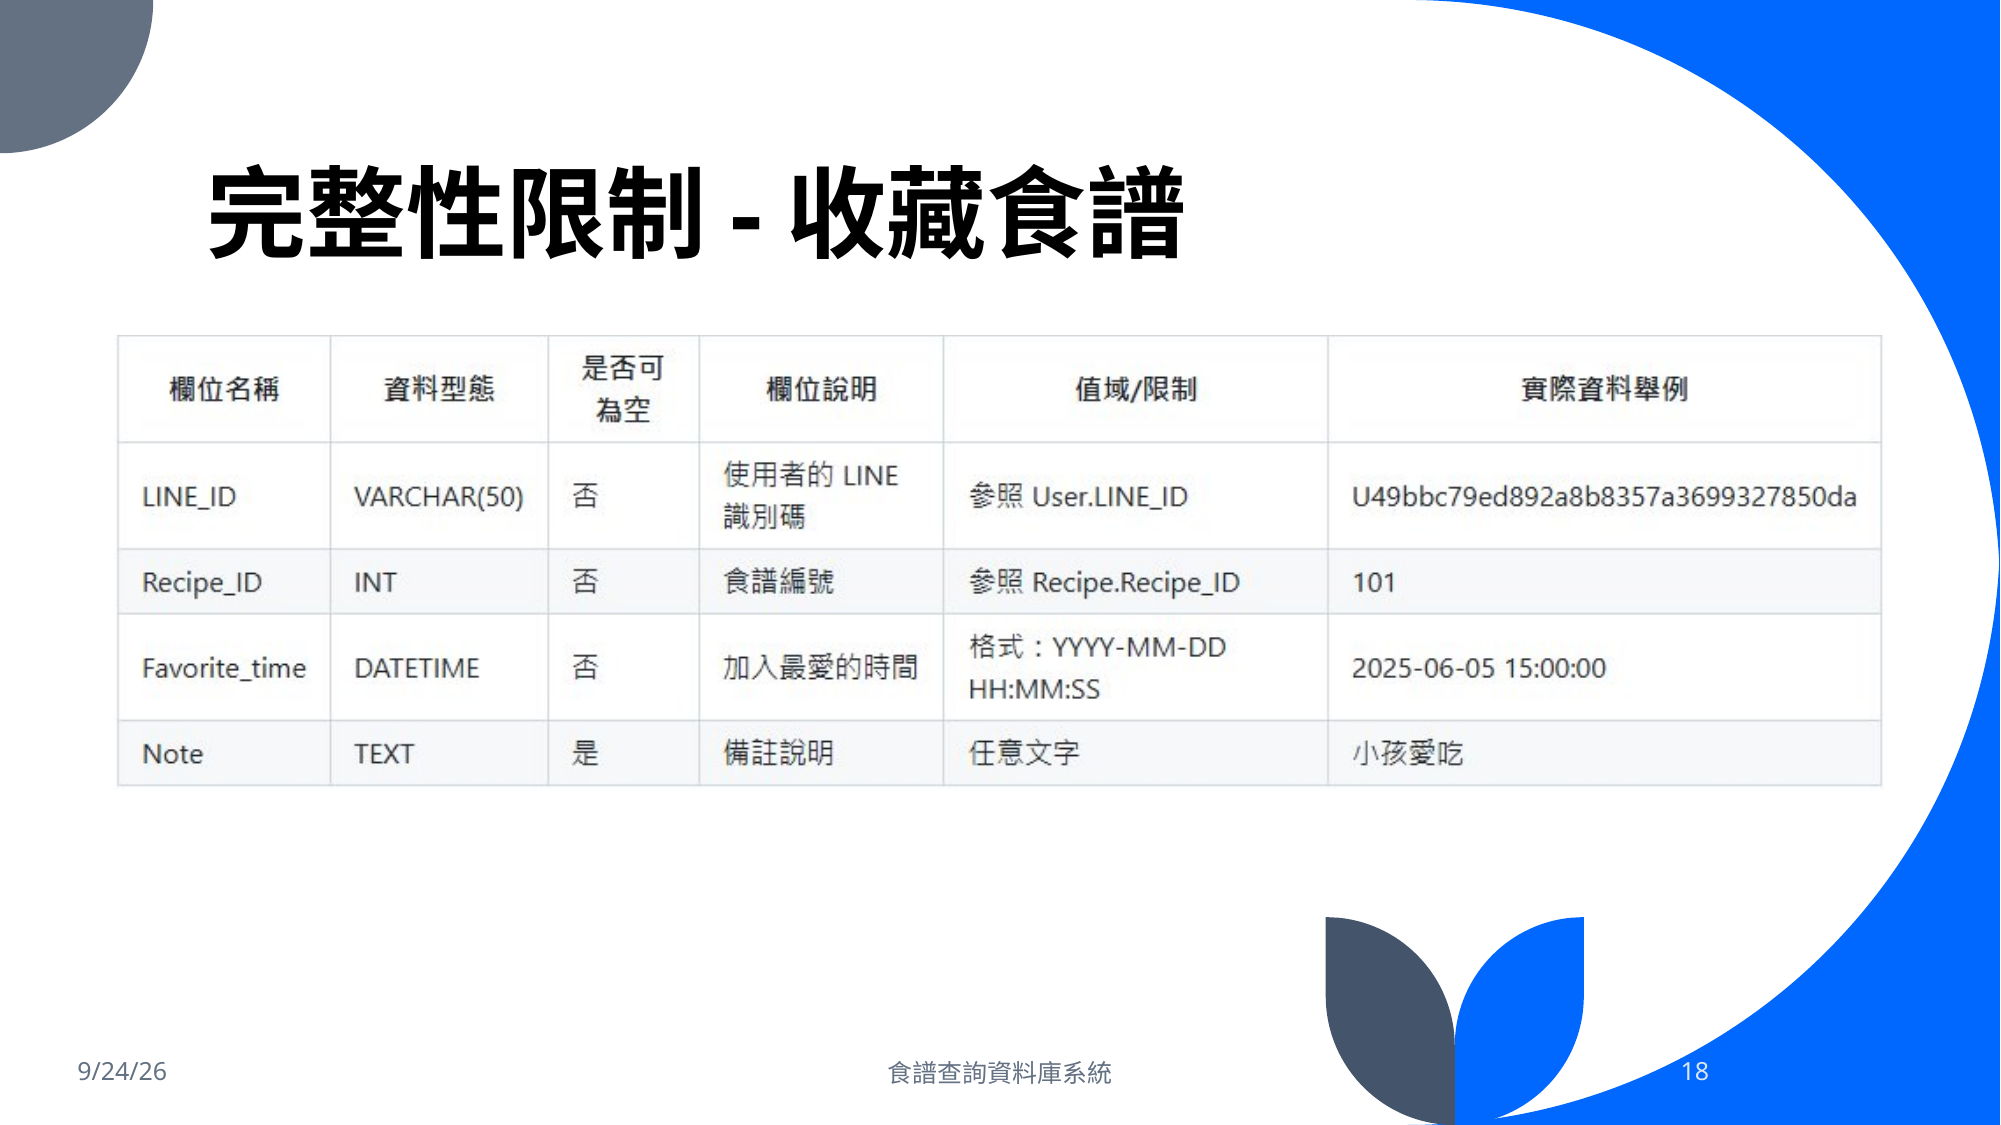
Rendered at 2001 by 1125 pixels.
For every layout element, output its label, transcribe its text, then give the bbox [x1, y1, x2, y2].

slide_number 6/10/2025 [62, 1042, 513, 1103]
title 完整性限制-收藏食譜 [191, 62, 1796, 280]
footer 食譜查詢資料庫系統 [662, 1042, 1338, 1103]
picture [114, 335, 1886, 790]
slide_number 18 [1665, 1042, 1938, 1103]
